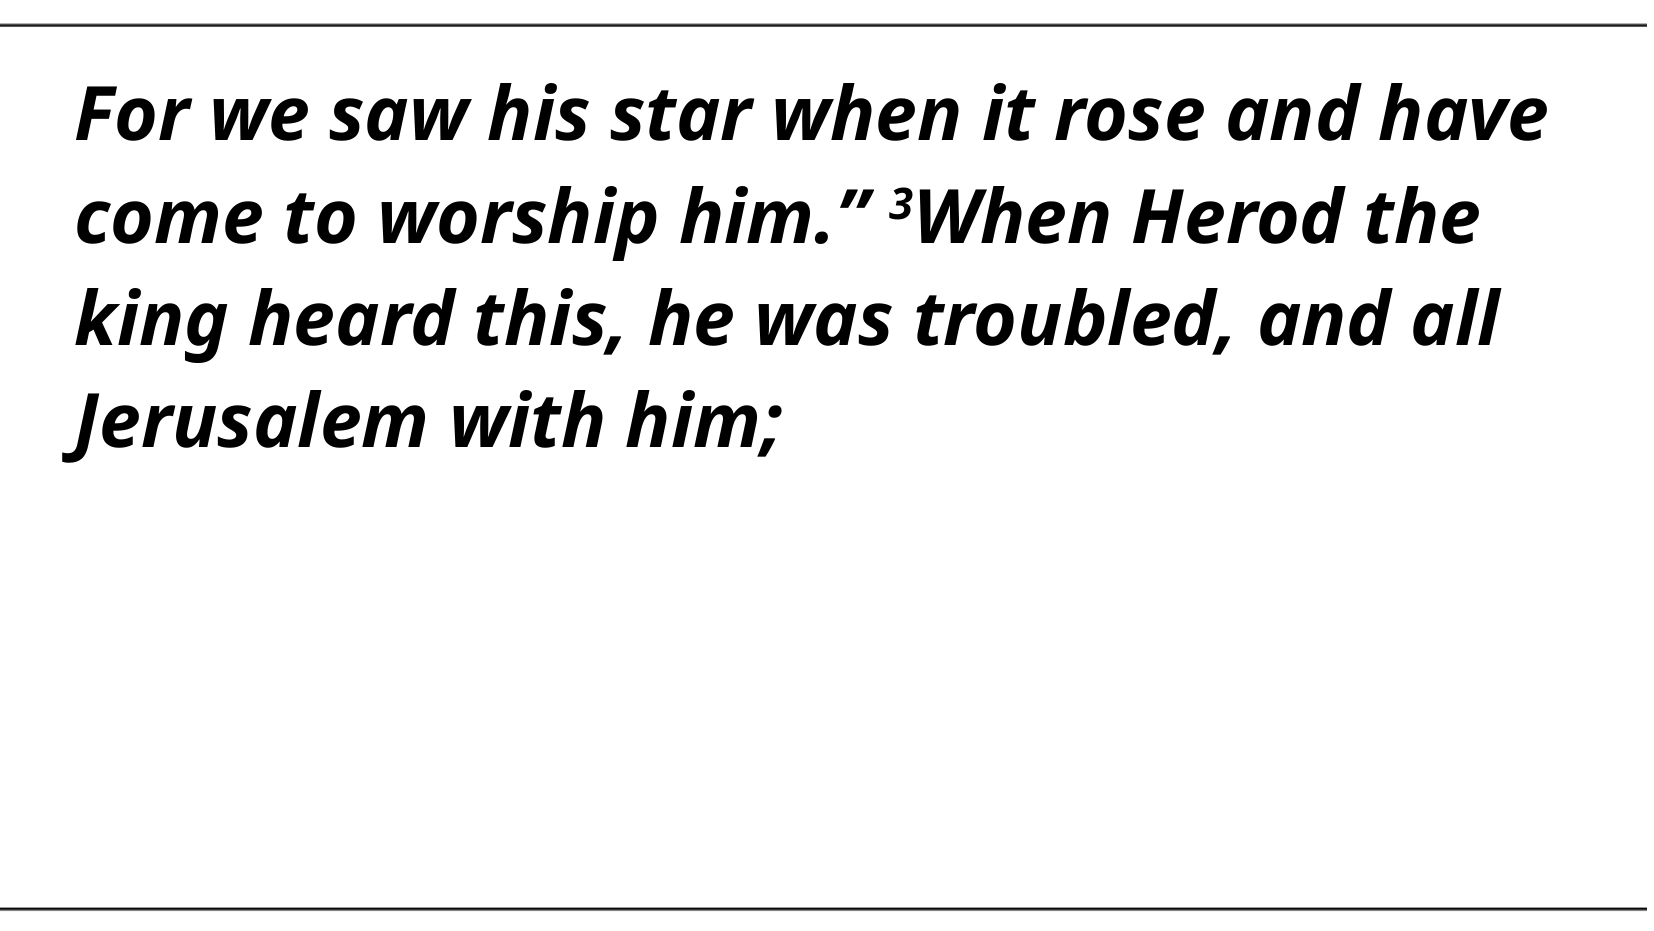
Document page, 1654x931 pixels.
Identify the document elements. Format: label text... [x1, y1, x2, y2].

text_box For we saw his star when it rose and have come to worship him.” 3When Herod the king heard this, he was troubled, and all Jerusalem with him; [60, 53, 1591, 468]
picture [0, 2, 1647, 931]
